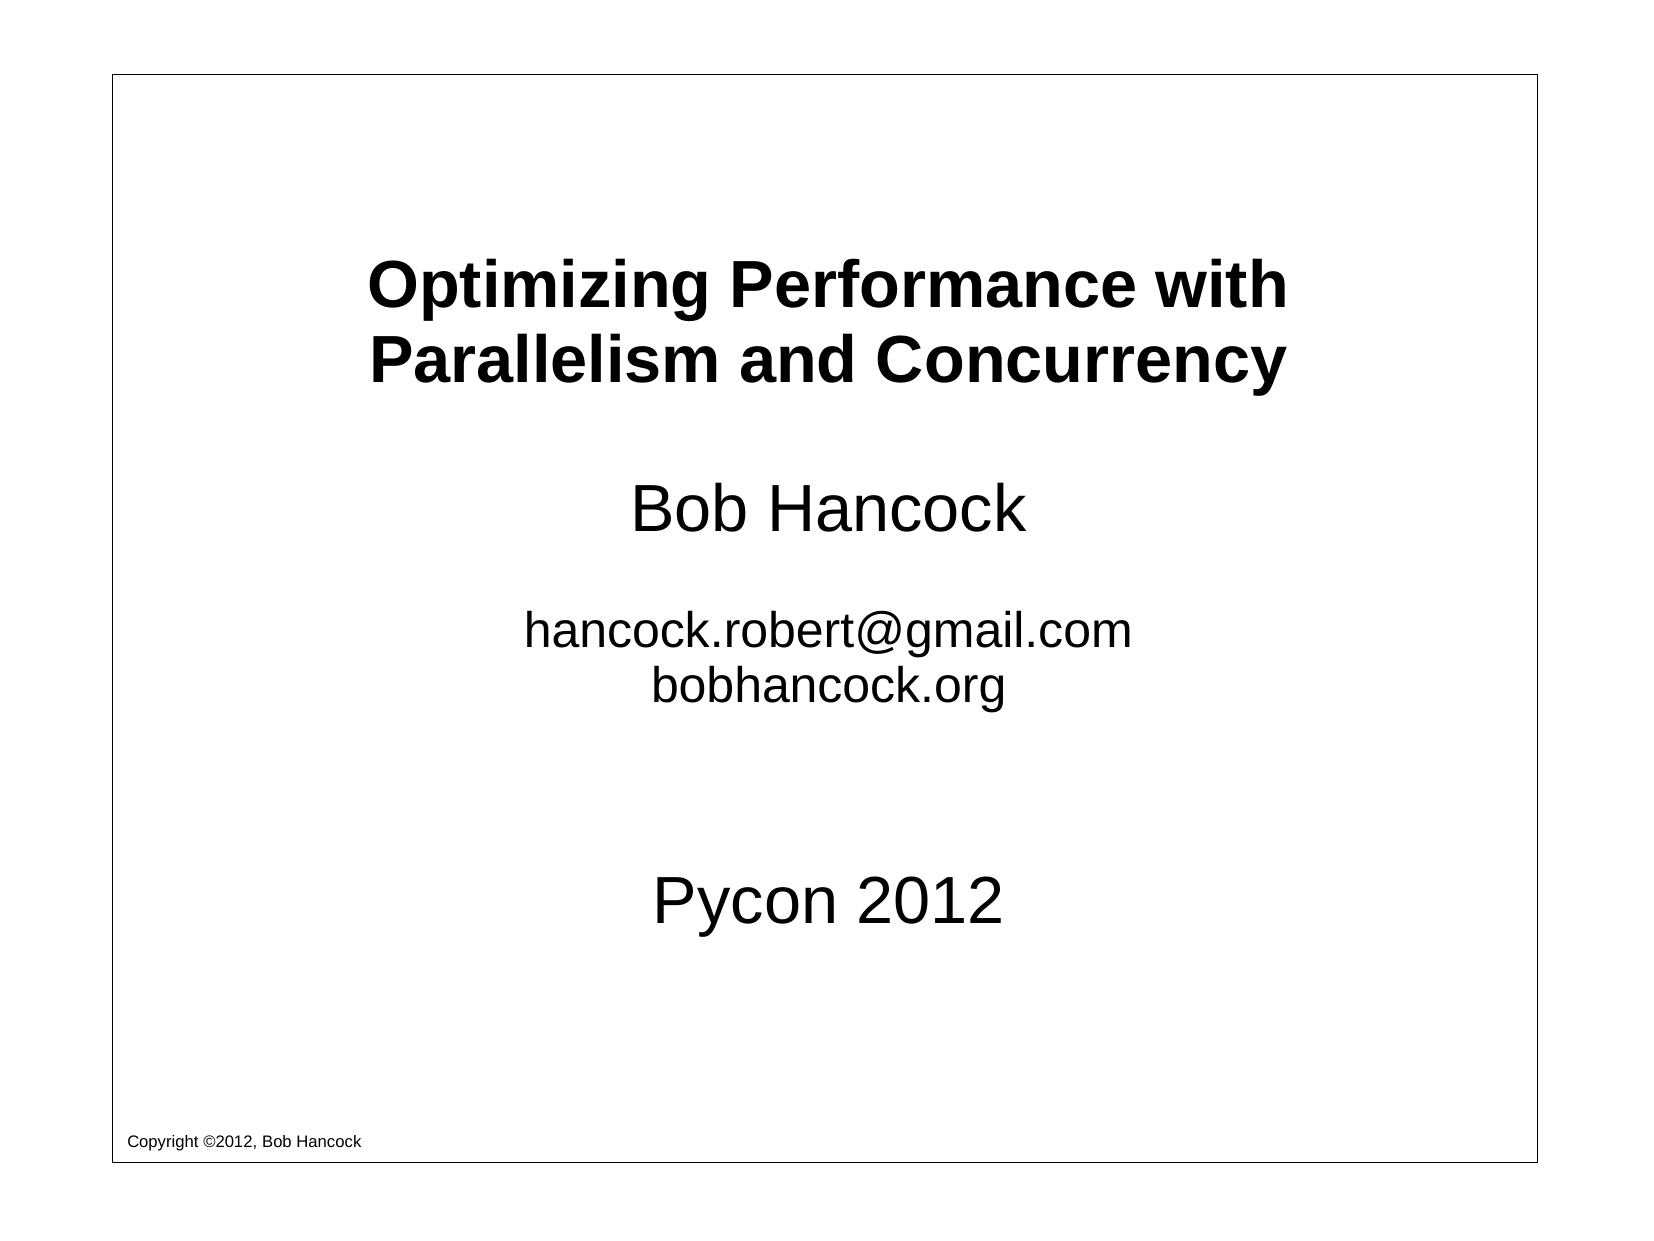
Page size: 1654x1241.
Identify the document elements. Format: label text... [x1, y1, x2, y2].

subtitle Optimizing Performance with Parallelism and Concurrency Bob Hancock hancock.robert@gmail.com bobhancock.org Pycon 2012 [251, 199, 1407, 1135]
text_box Copyright ©2012, Bob Hancock [112, 1125, 377, 1159]
